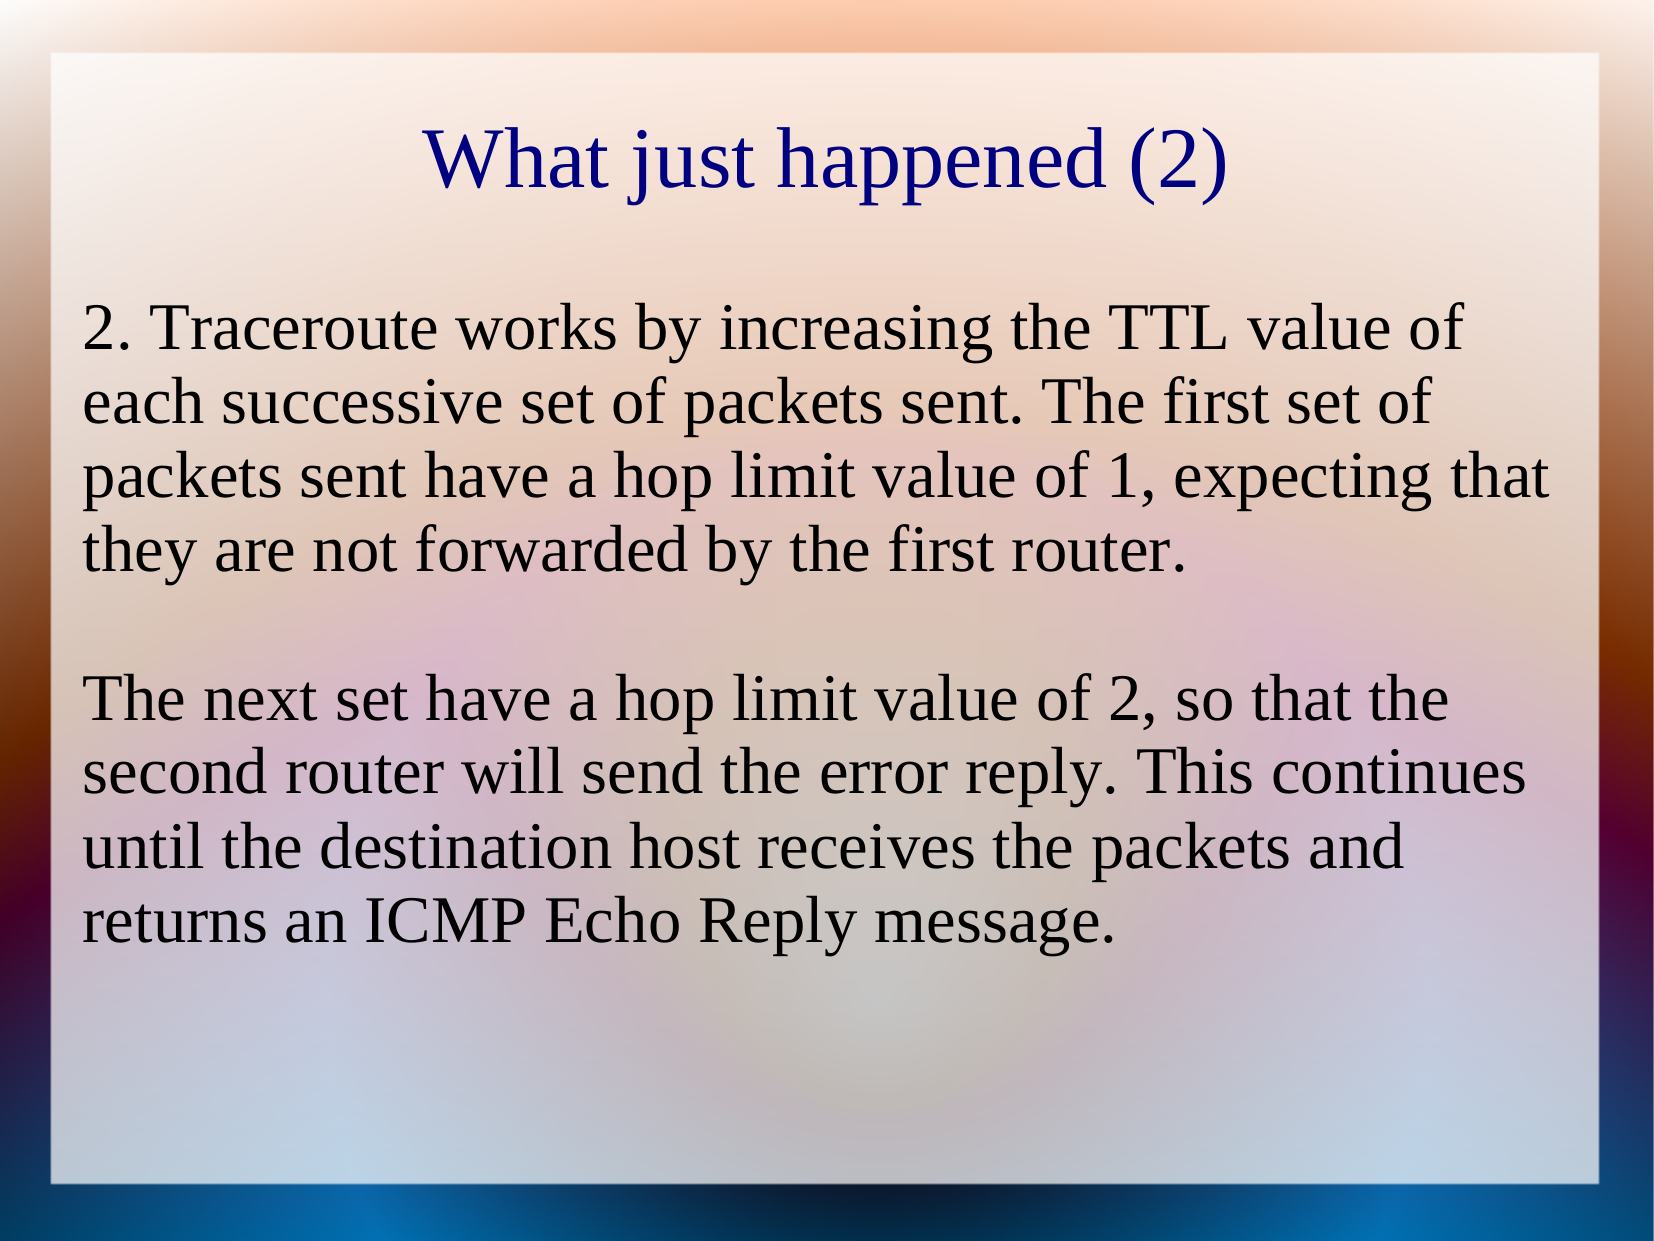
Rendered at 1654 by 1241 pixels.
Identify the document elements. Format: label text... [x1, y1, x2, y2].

title What just happened (2) [82, 55, 1571, 263]
picture [0, 0, 1654, 1241]
list 2. Traceroute works by increasing the TTL value of each successive set of packets sent. The first set of packets sent have a hop limit value of 1, expecting that they are not forwarded by the first router. The next set have a hop limit value of 2, so that the second router will send the error reply. This continues until the destination host receives the packets and returns an ICMP Echo Reply message. [82, 290, 1571, 1135]
